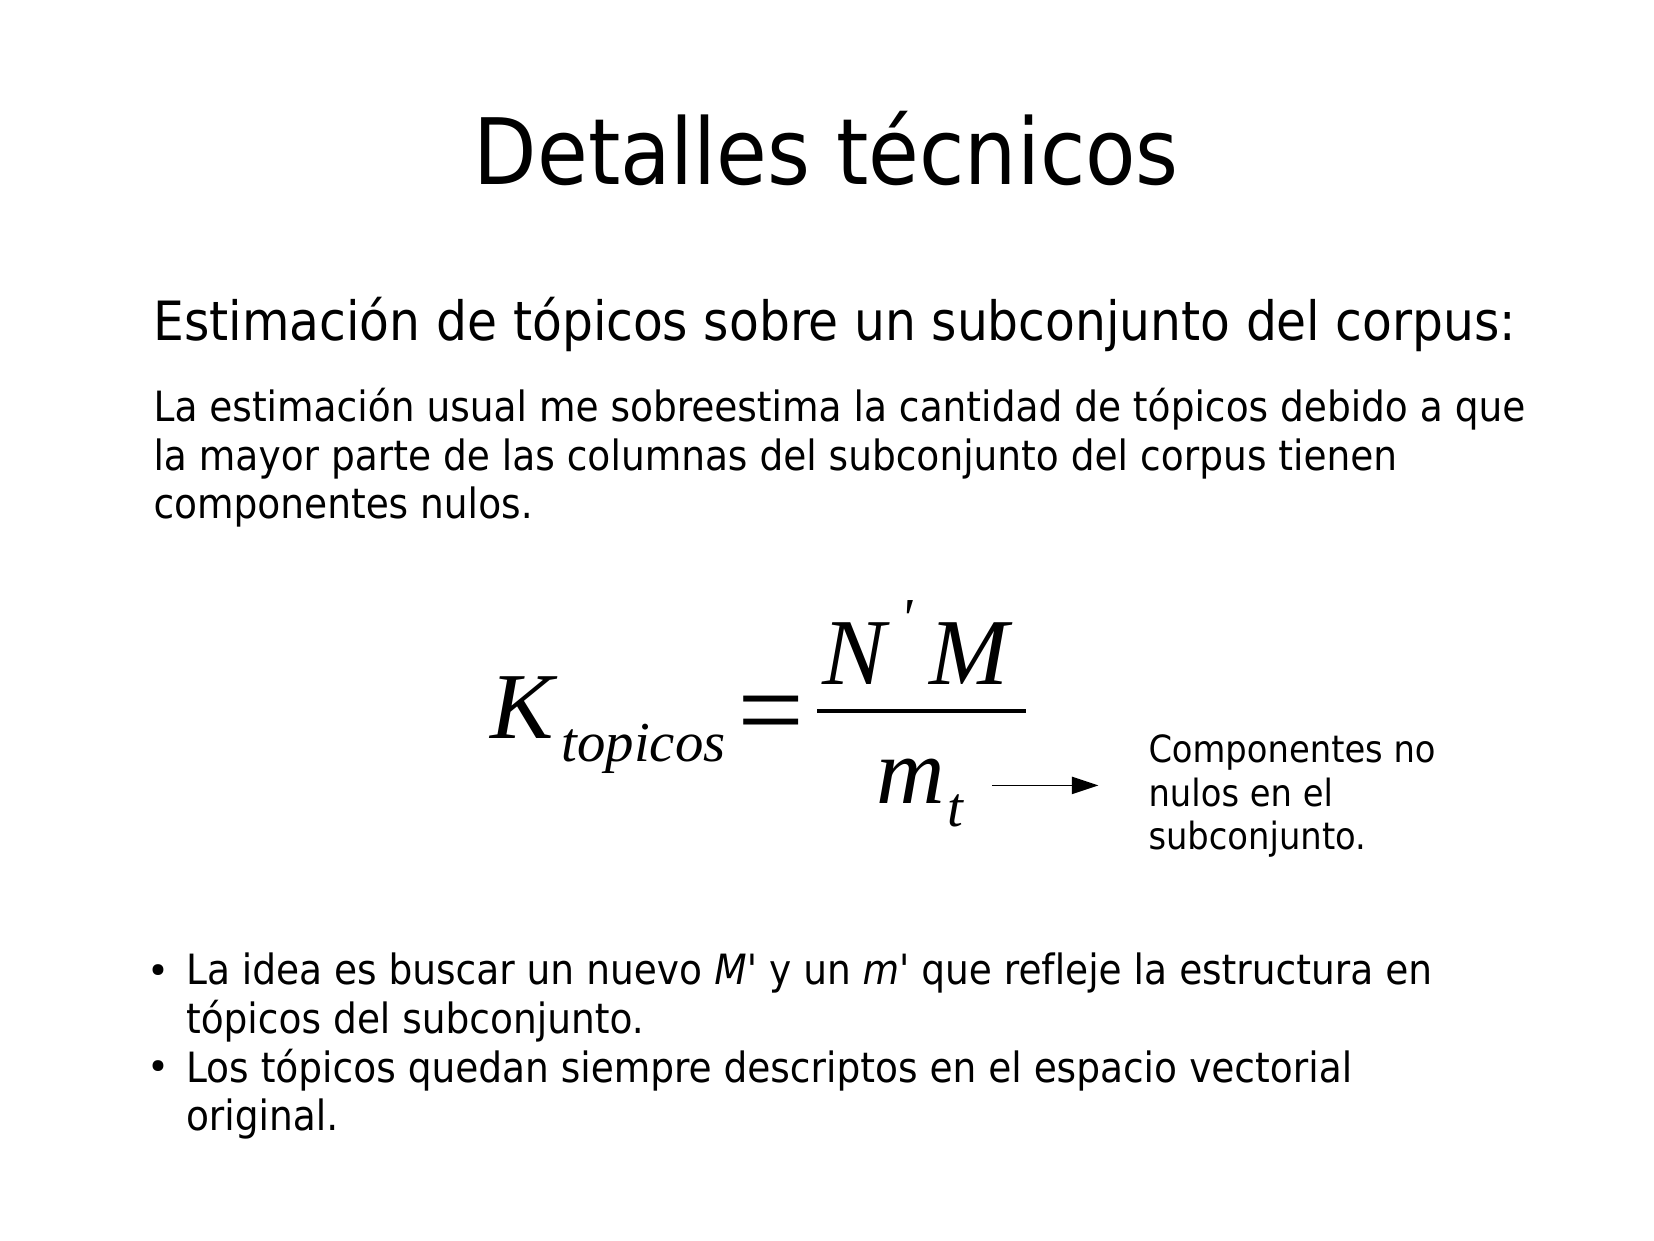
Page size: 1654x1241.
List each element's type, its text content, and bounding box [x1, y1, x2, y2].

list Estimación de tópicos sobre un subconjunto del corpus: La estimación usual me sobreestima la cantidad de tópicos debido a que la mayor parte de las columnas del subconjunto del corpus tienen componentes nulos. [82, 290, 1571, 1010]
text_box Componentes no nulos en el subconjunto. [1133, 720, 1536, 868]
text_box La idea es buscar un nuevo M' y un m' que refleje la estructura en tópicos del subconjunto. Los tópicos quedan siempre descriptos en el espacio vectorial original. [135, 938, 1530, 1150]
chart [460, 584, 1052, 839]
title Detalles técnicos [82, 49, 1571, 257]
